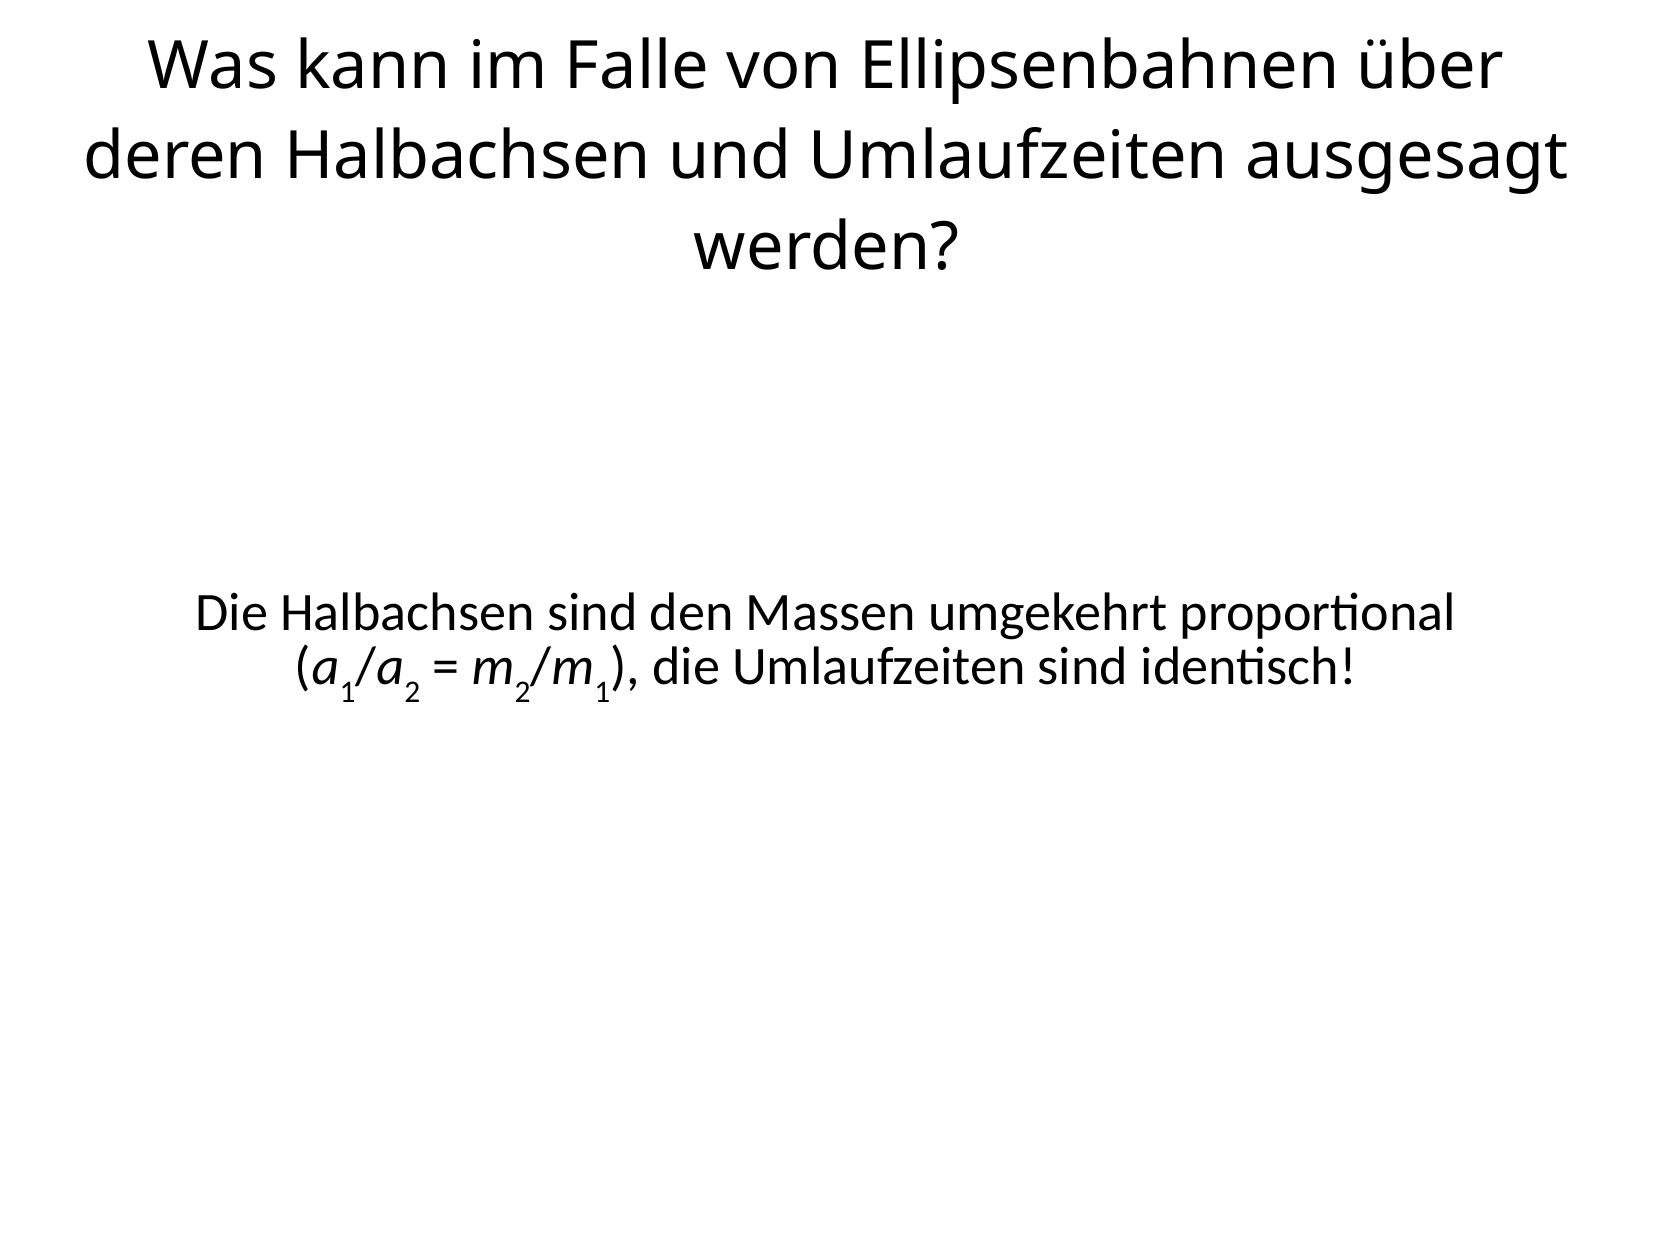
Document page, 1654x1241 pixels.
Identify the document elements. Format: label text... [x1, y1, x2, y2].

subtitle Die Halbachsen sind den Massen umgekehrt proportional (a1/a2 = m2/m1), die Umlaufzeiten sind identisch! [82, 290, 1571, 1010]
title Was kann im Falle von Ellipsenbahnen über deren Halbachsen und Umlaufzeiten ausgesagt werden? [82, 49, 1571, 257]
